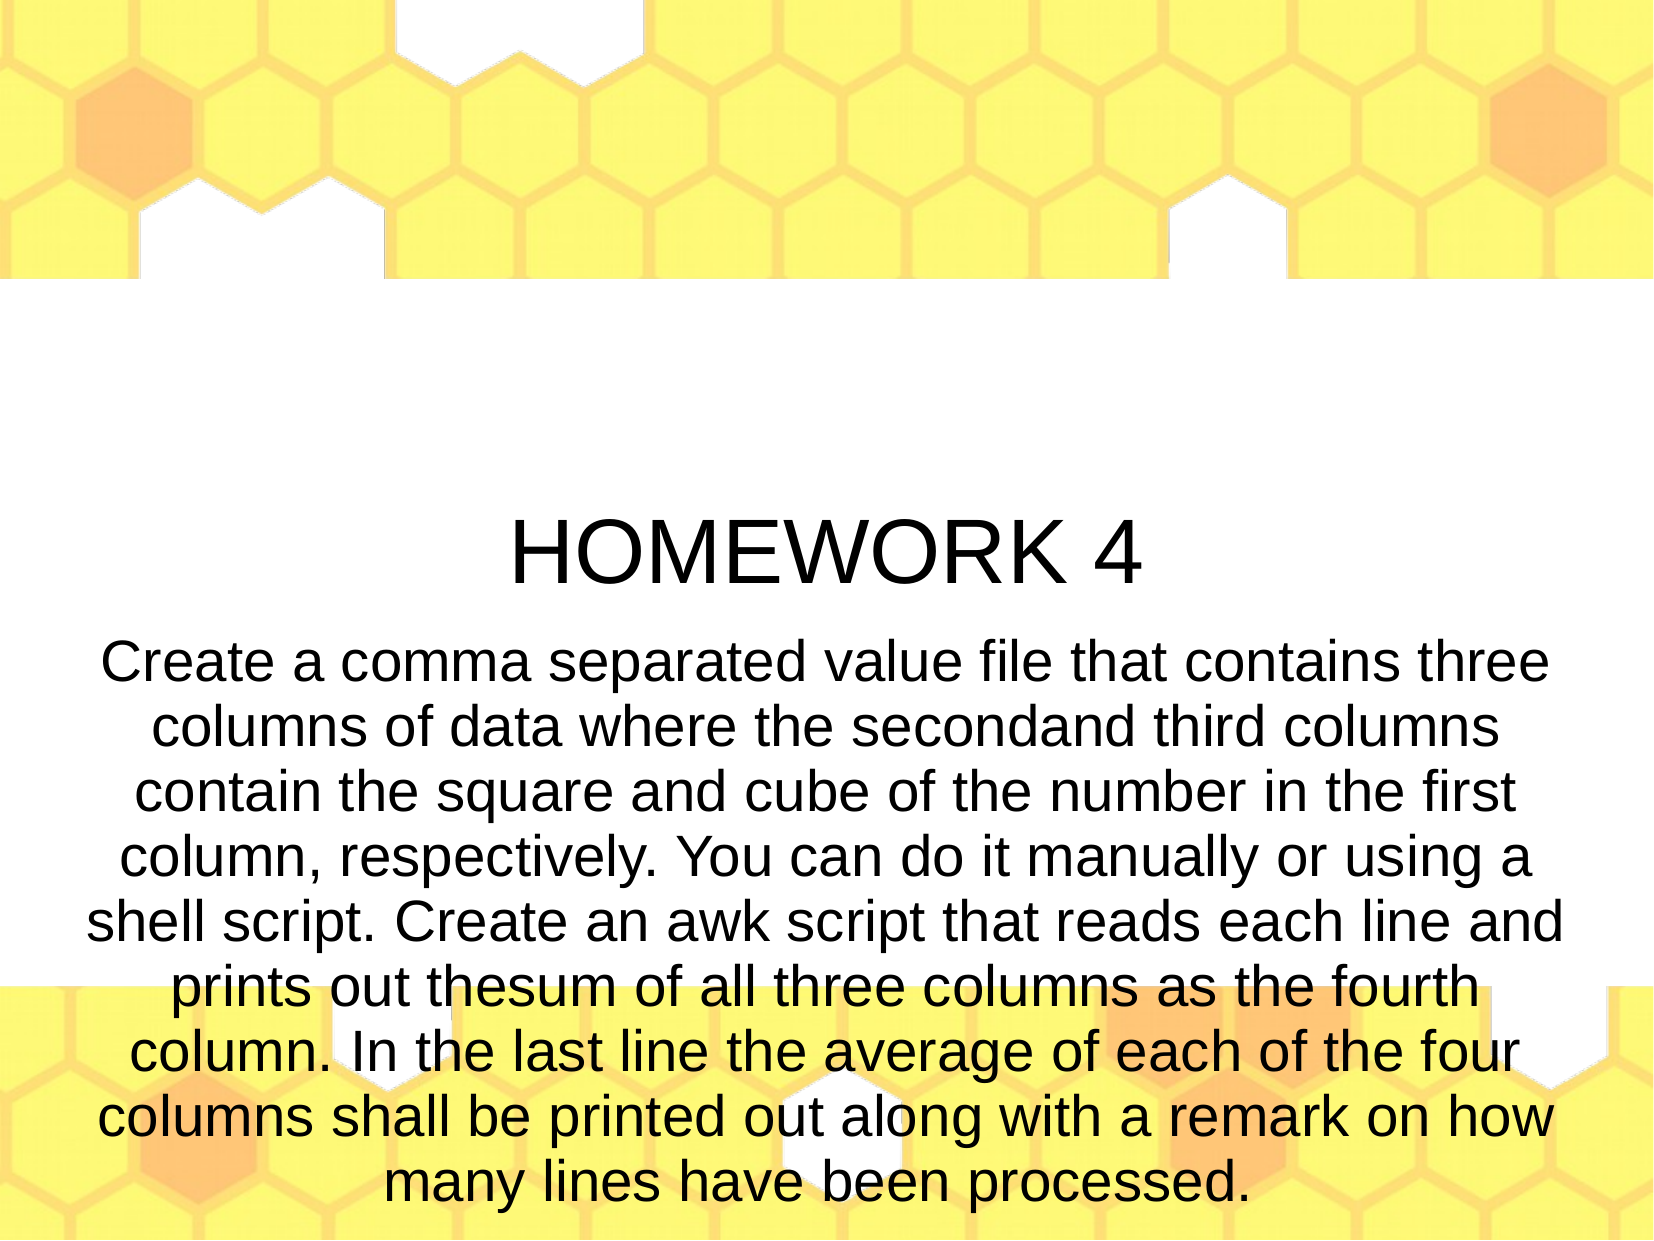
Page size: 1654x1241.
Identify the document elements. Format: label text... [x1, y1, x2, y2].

picture [0, 0, 1654, 279]
subtitle Create a comma separated value file that contains three columns of data where the secondand third columns contain the square and cube of the number in the first column, respectively. You can do it manually or using a shell script. Create an awk script that reads each line and prints out thesum of all three columns as the fourth column. In the last line the average of each of the four columns shall be printed out along with a remark on how many lines have been processed. [82, 628, 1571, 1214]
title HOMEWORK 4 [82, 418, 1571, 628]
picture [0, 986, 1654, 1240]
